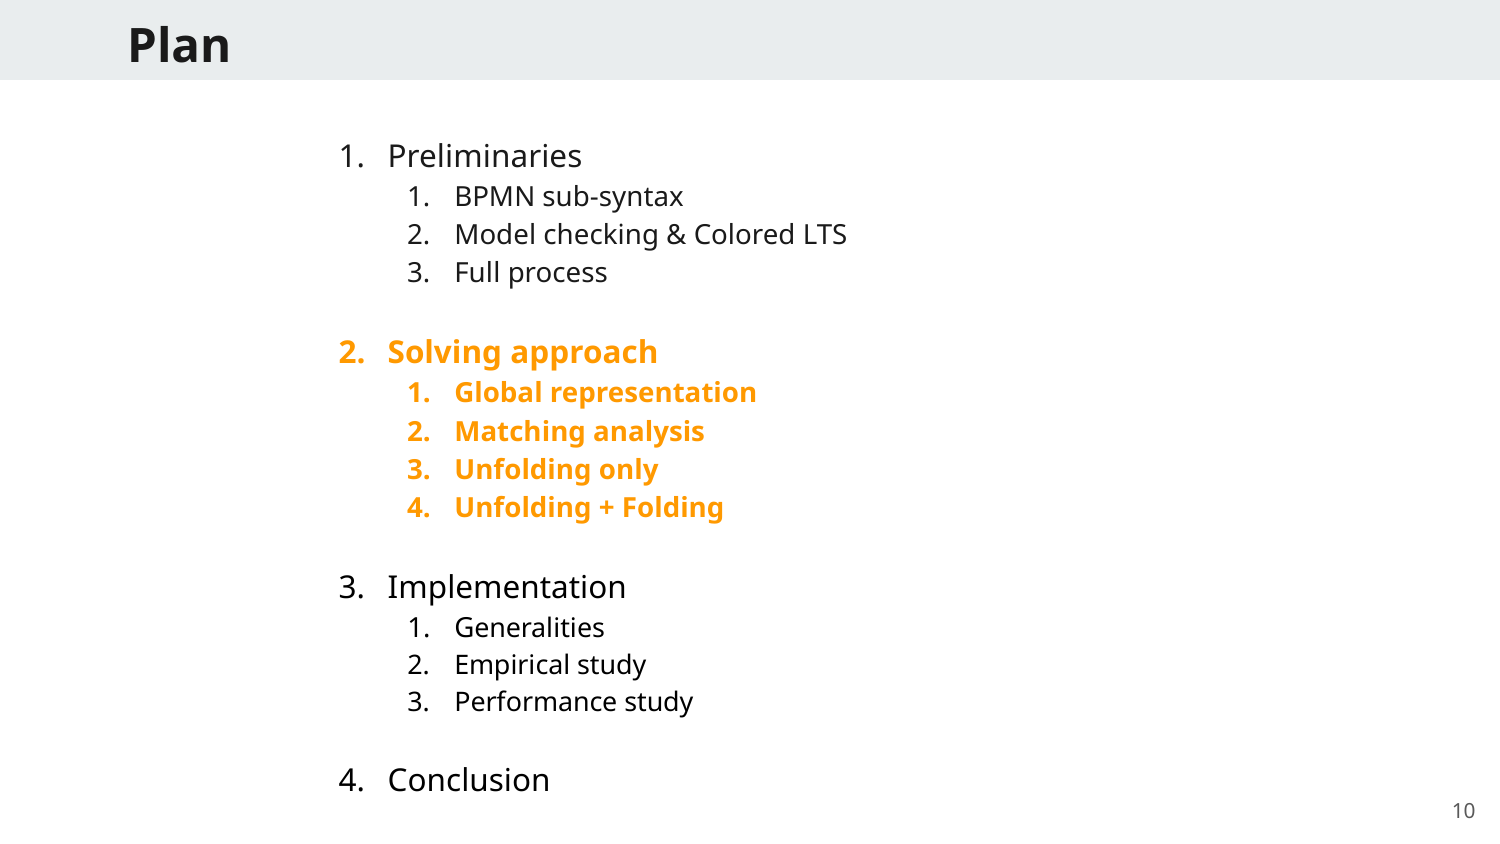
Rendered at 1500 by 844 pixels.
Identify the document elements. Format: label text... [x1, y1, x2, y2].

list Preliminaries BPMN sub-syntax Model checking & Colored LTS Full process Solving approach Global representation Matching analysis Unfolding only Unfolding + Folding Implementation Generalities Empirical study Performance study Conclusion [305, 115, 897, 819]
title Plan [112, 0, 1374, 88]
slide_number <numéro> [1400, 779, 1491, 844]
